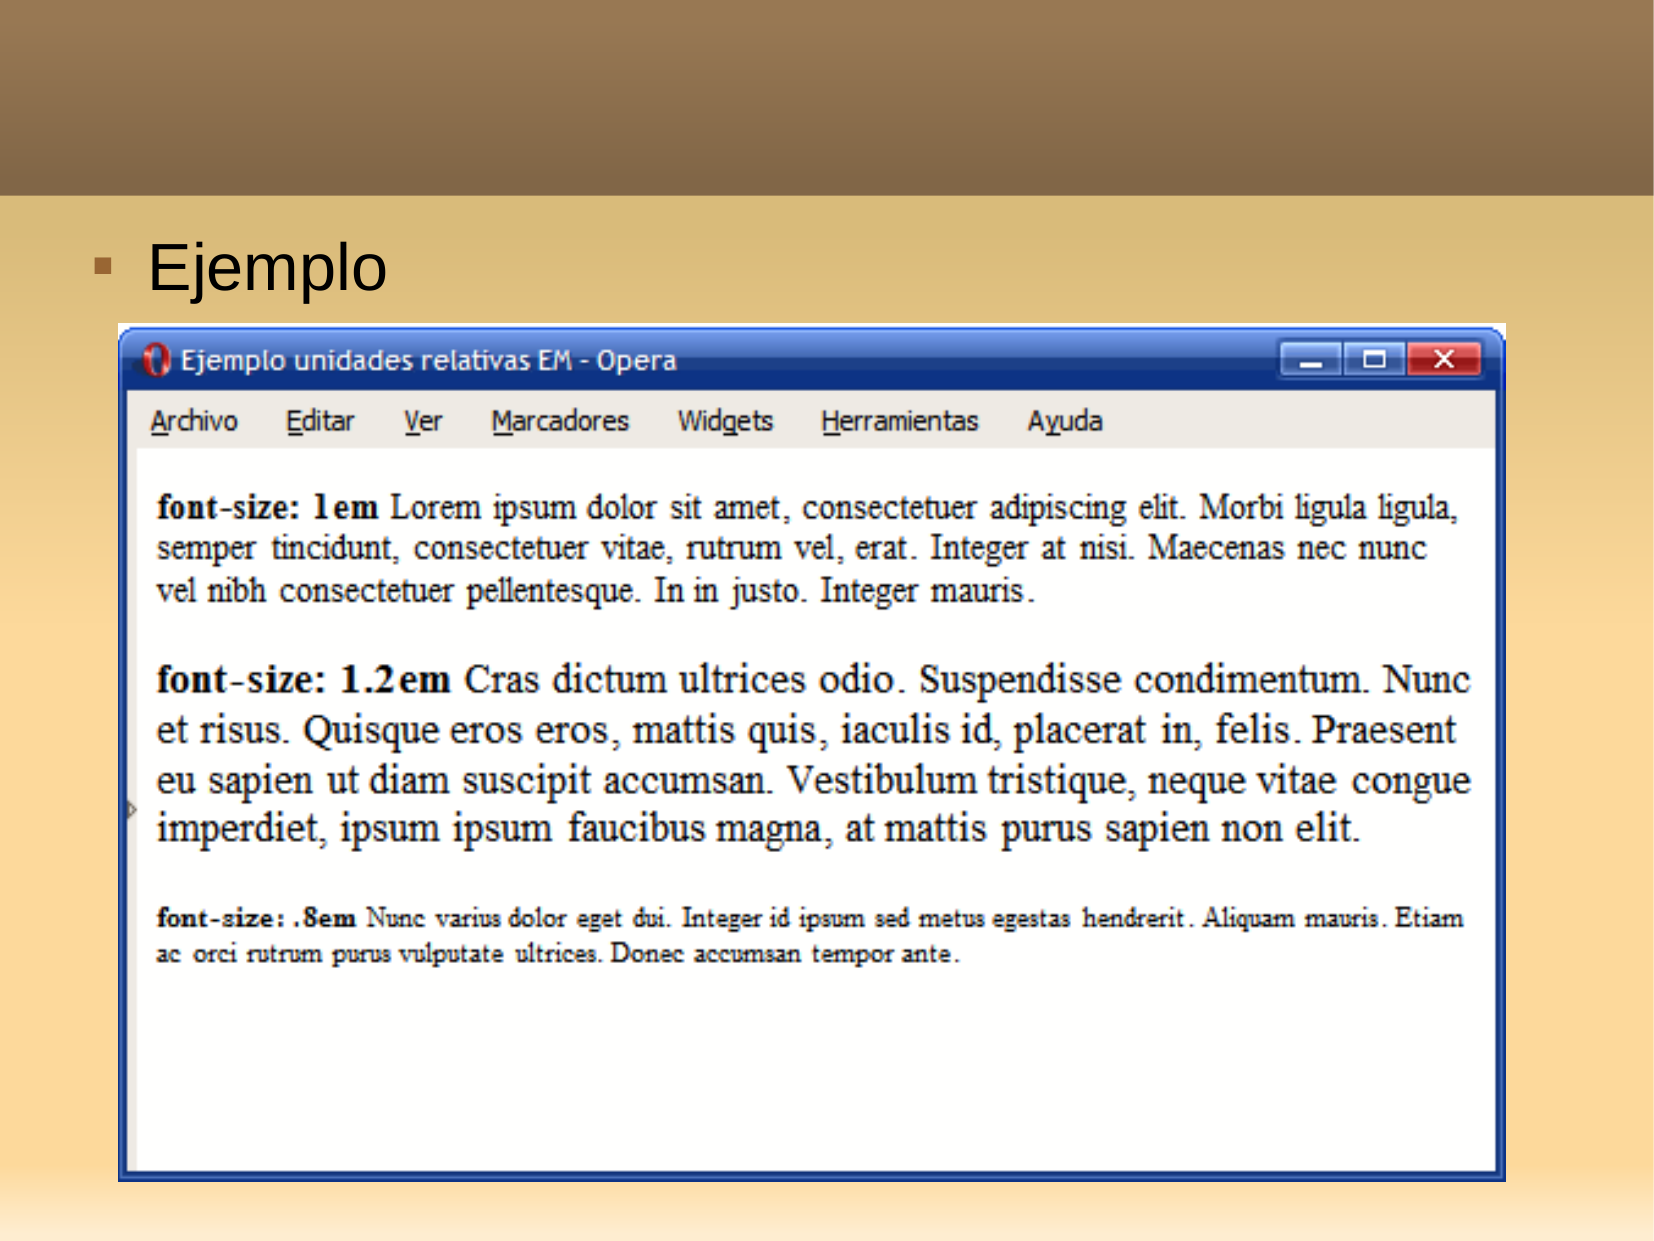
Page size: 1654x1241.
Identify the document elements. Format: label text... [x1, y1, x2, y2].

picture [0, 0, 1654, 1241]
list Ejemplo [76, 229, 1565, 1034]
